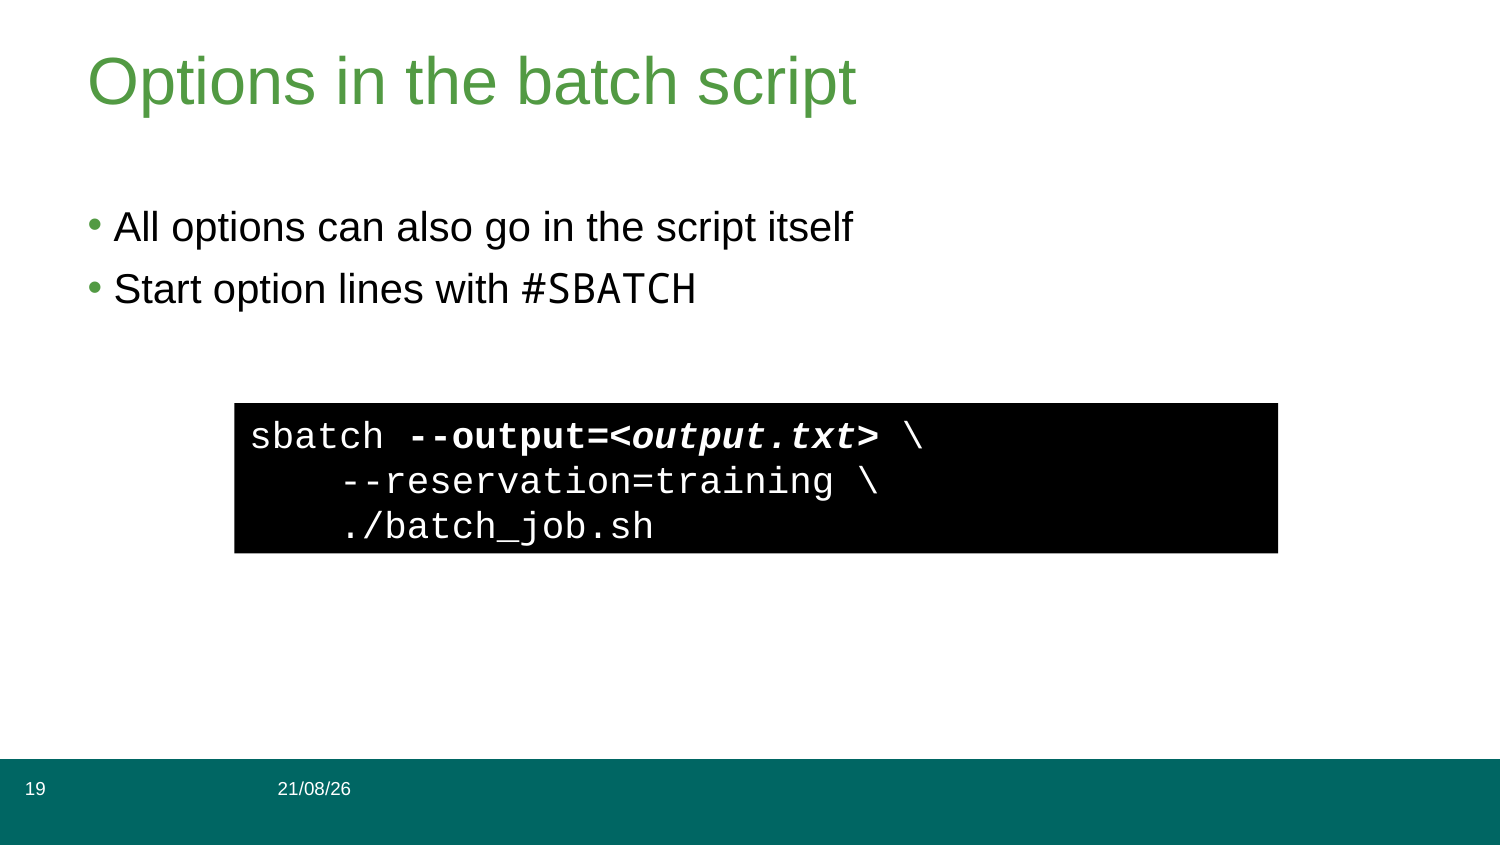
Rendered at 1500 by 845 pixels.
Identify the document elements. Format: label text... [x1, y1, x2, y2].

title Options in the batch script [87, 37, 1426, 132]
text_box sbatch --output=<output.txt> \ --reservation=training \ ./batch_job.sh [234, 403, 1279, 554]
text_box 05/05/18 [277, 776, 553, 799]
list All options can also go in the script itself Start option lines with #SBATCH [87, 199, 1461, 477]
text_box <number> [24, 776, 76, 799]
